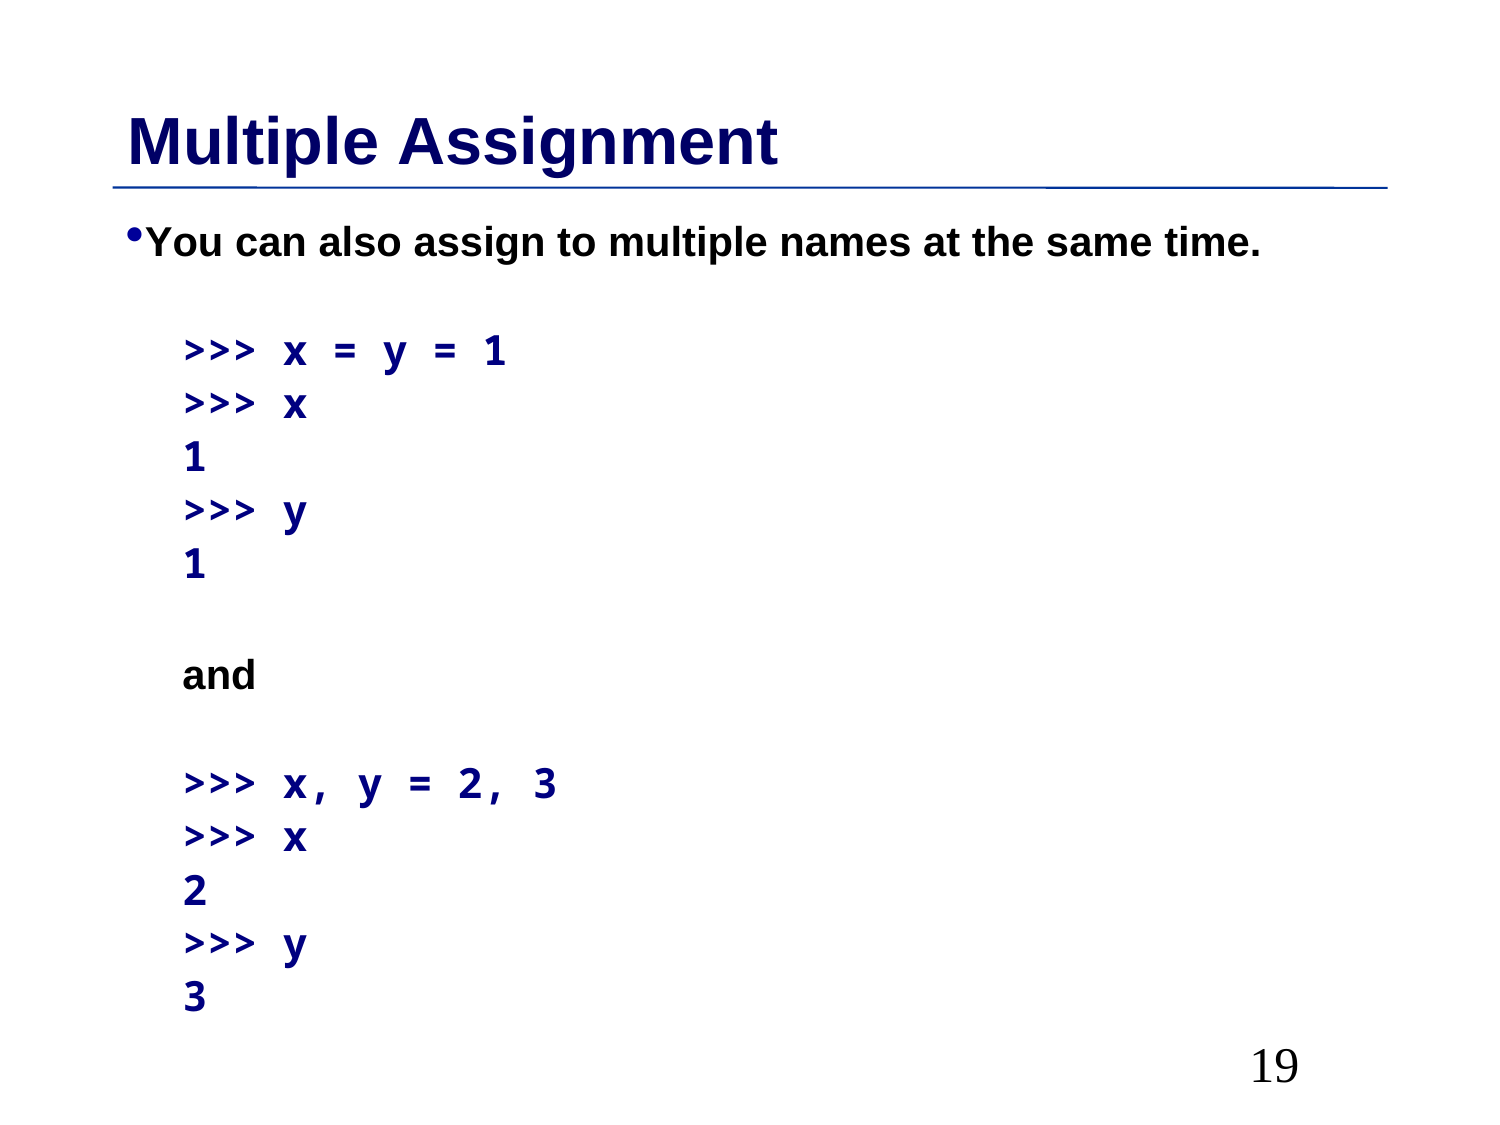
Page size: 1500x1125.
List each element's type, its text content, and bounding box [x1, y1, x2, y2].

text_box <number> [1074, 1033, 1387, 1125]
list You can also assign to multiple names at the same time. >>> x = y = 1 >>> x 1 >>> y 1 and >>> x, y = 2, 3 >>> x 2 >>> y 3 [112, 212, 1388, 1033]
title Multiple Assignment [112, 89, 1388, 185]
